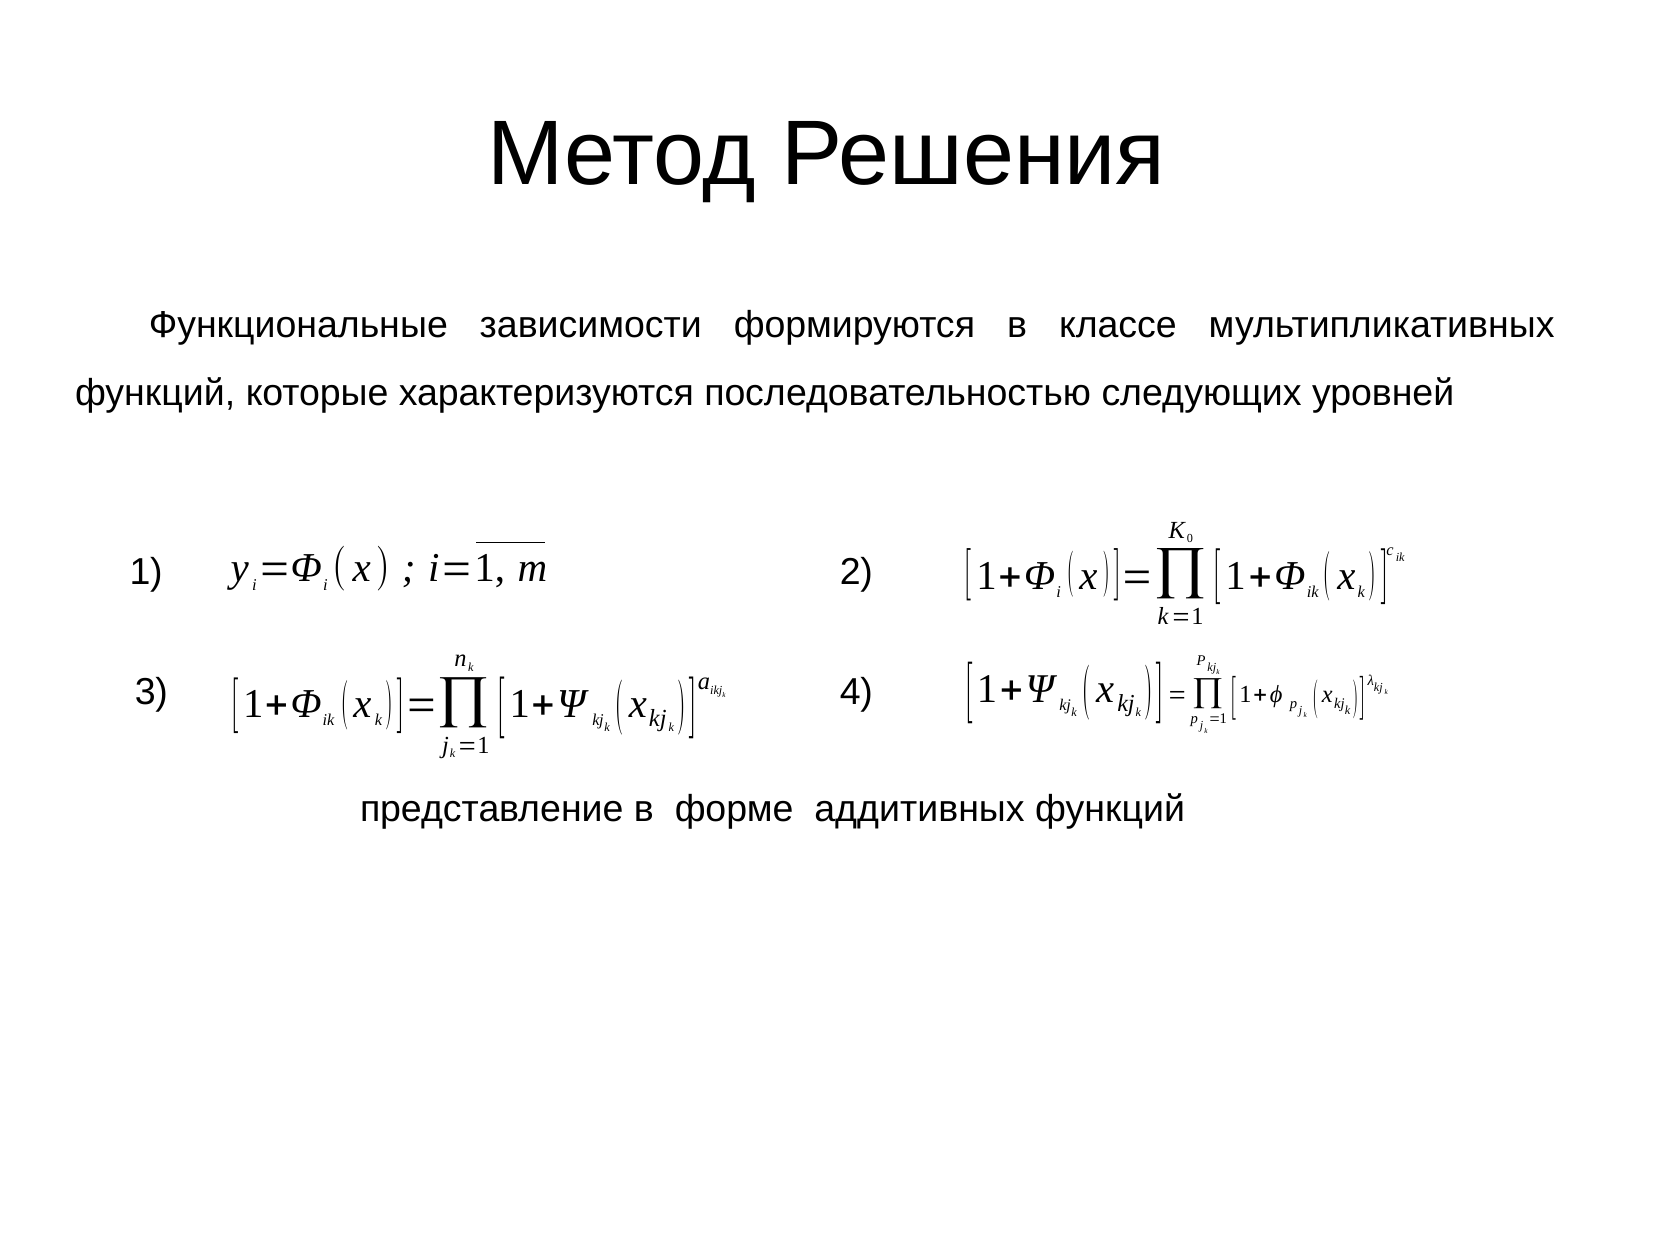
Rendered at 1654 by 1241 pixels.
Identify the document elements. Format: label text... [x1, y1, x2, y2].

chart [959, 516, 1414, 631]
title представление в форме аддитивных функций [345, 690, 1654, 901]
title Функциональные зависимости формируются в классе мультипликативных функций, которые характеризуются последовательностью следующих уровней [60, 240, 1654, 451]
chart [226, 645, 736, 761]
text_box 3) [120, 663, 226, 721]
text_box 2) [825, 543, 931, 601]
title Метод Решения [82, 49, 1571, 257]
text_box 4) [825, 663, 931, 690]
chart [960, 651, 1396, 690]
chart [219, 540, 557, 594]
text_box 1) [114, 543, 220, 601]
